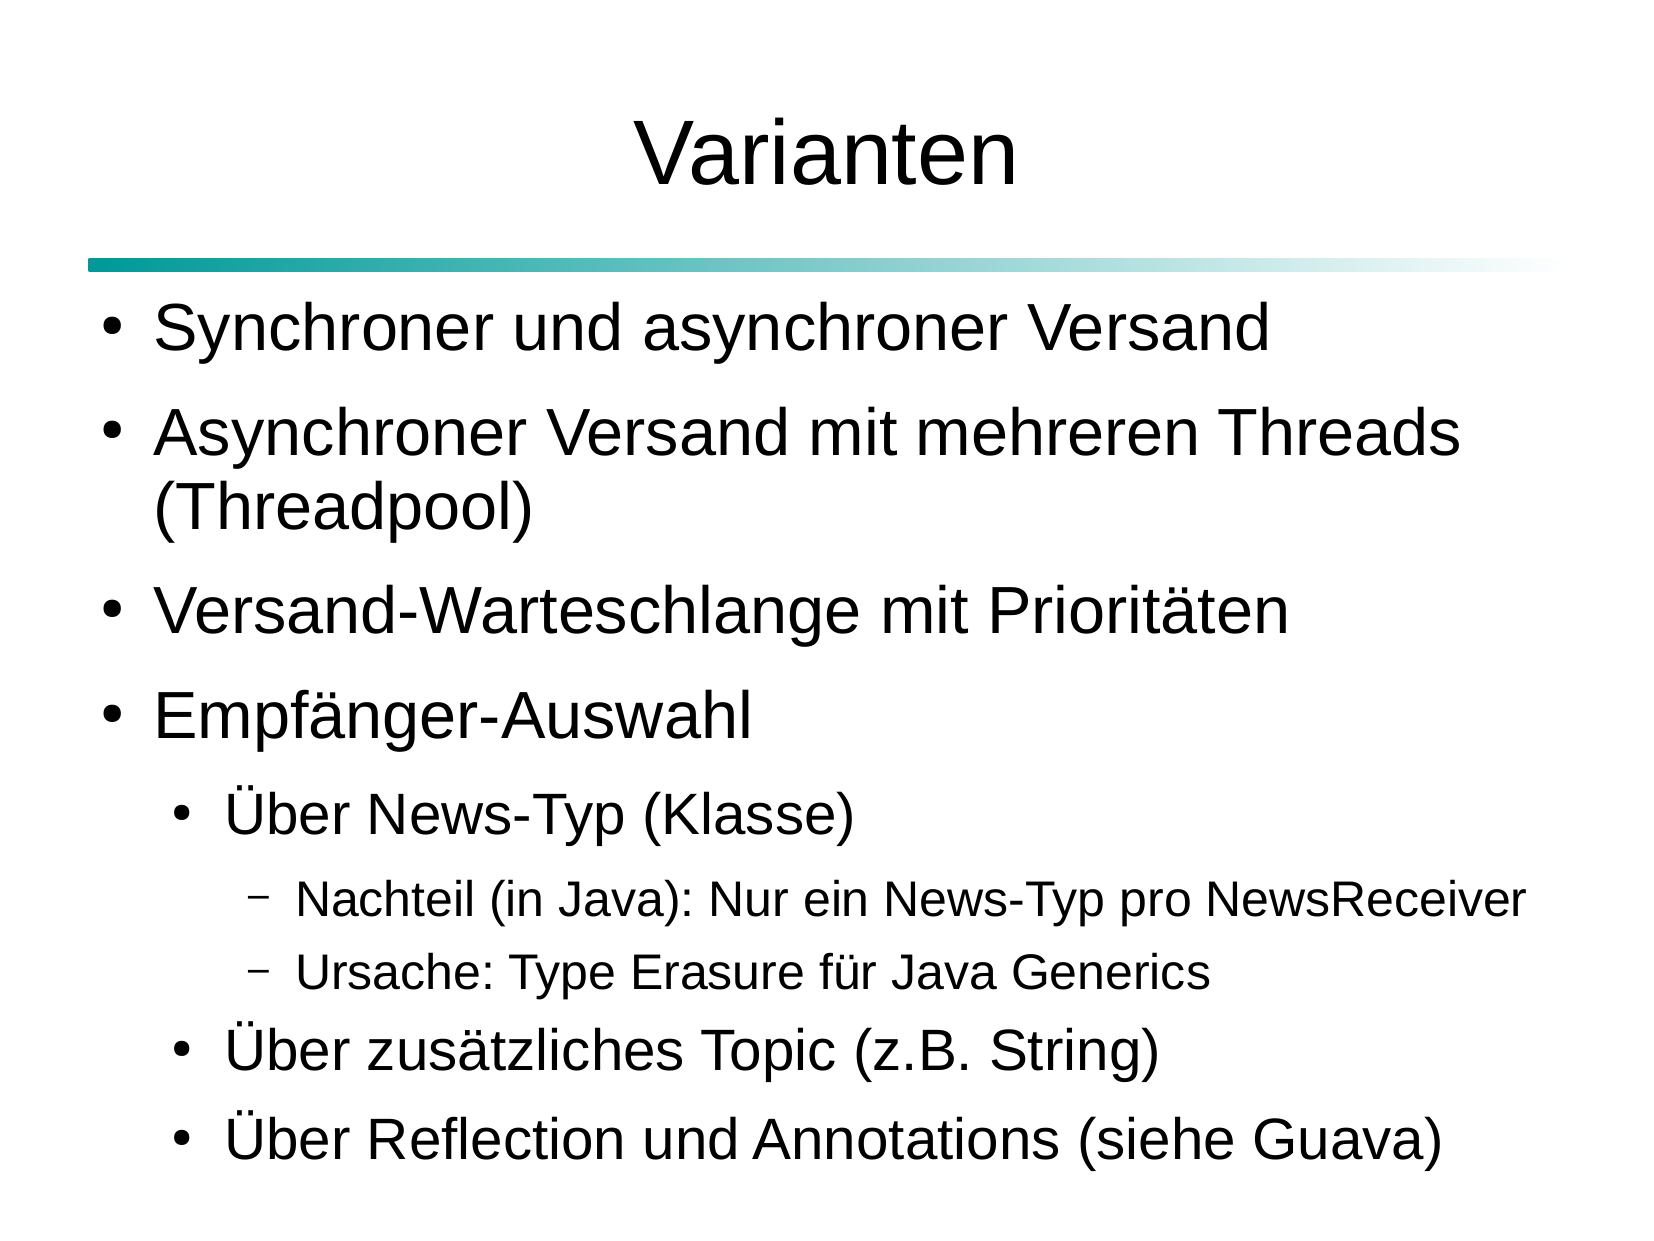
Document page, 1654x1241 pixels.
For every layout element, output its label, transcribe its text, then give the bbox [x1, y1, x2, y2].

title Varianten [82, 49, 1571, 257]
list Synchroner und asynchroner Versand Asynchroner Versand mit mehreren Threads (Threadpool) Versand-Warteschlange mit Prioritäten Empfänger-Auswahl Über News-Typ (Klasse) Nachteil (in Java): Nur ein News-Typ pro NewsReceiver Ursache: Type Erasure für Java Generics Über zusätzliches Topic (z.B. String) Über Reflection und Annotations (siehe Guava) [82, 290, 1571, 1171]
